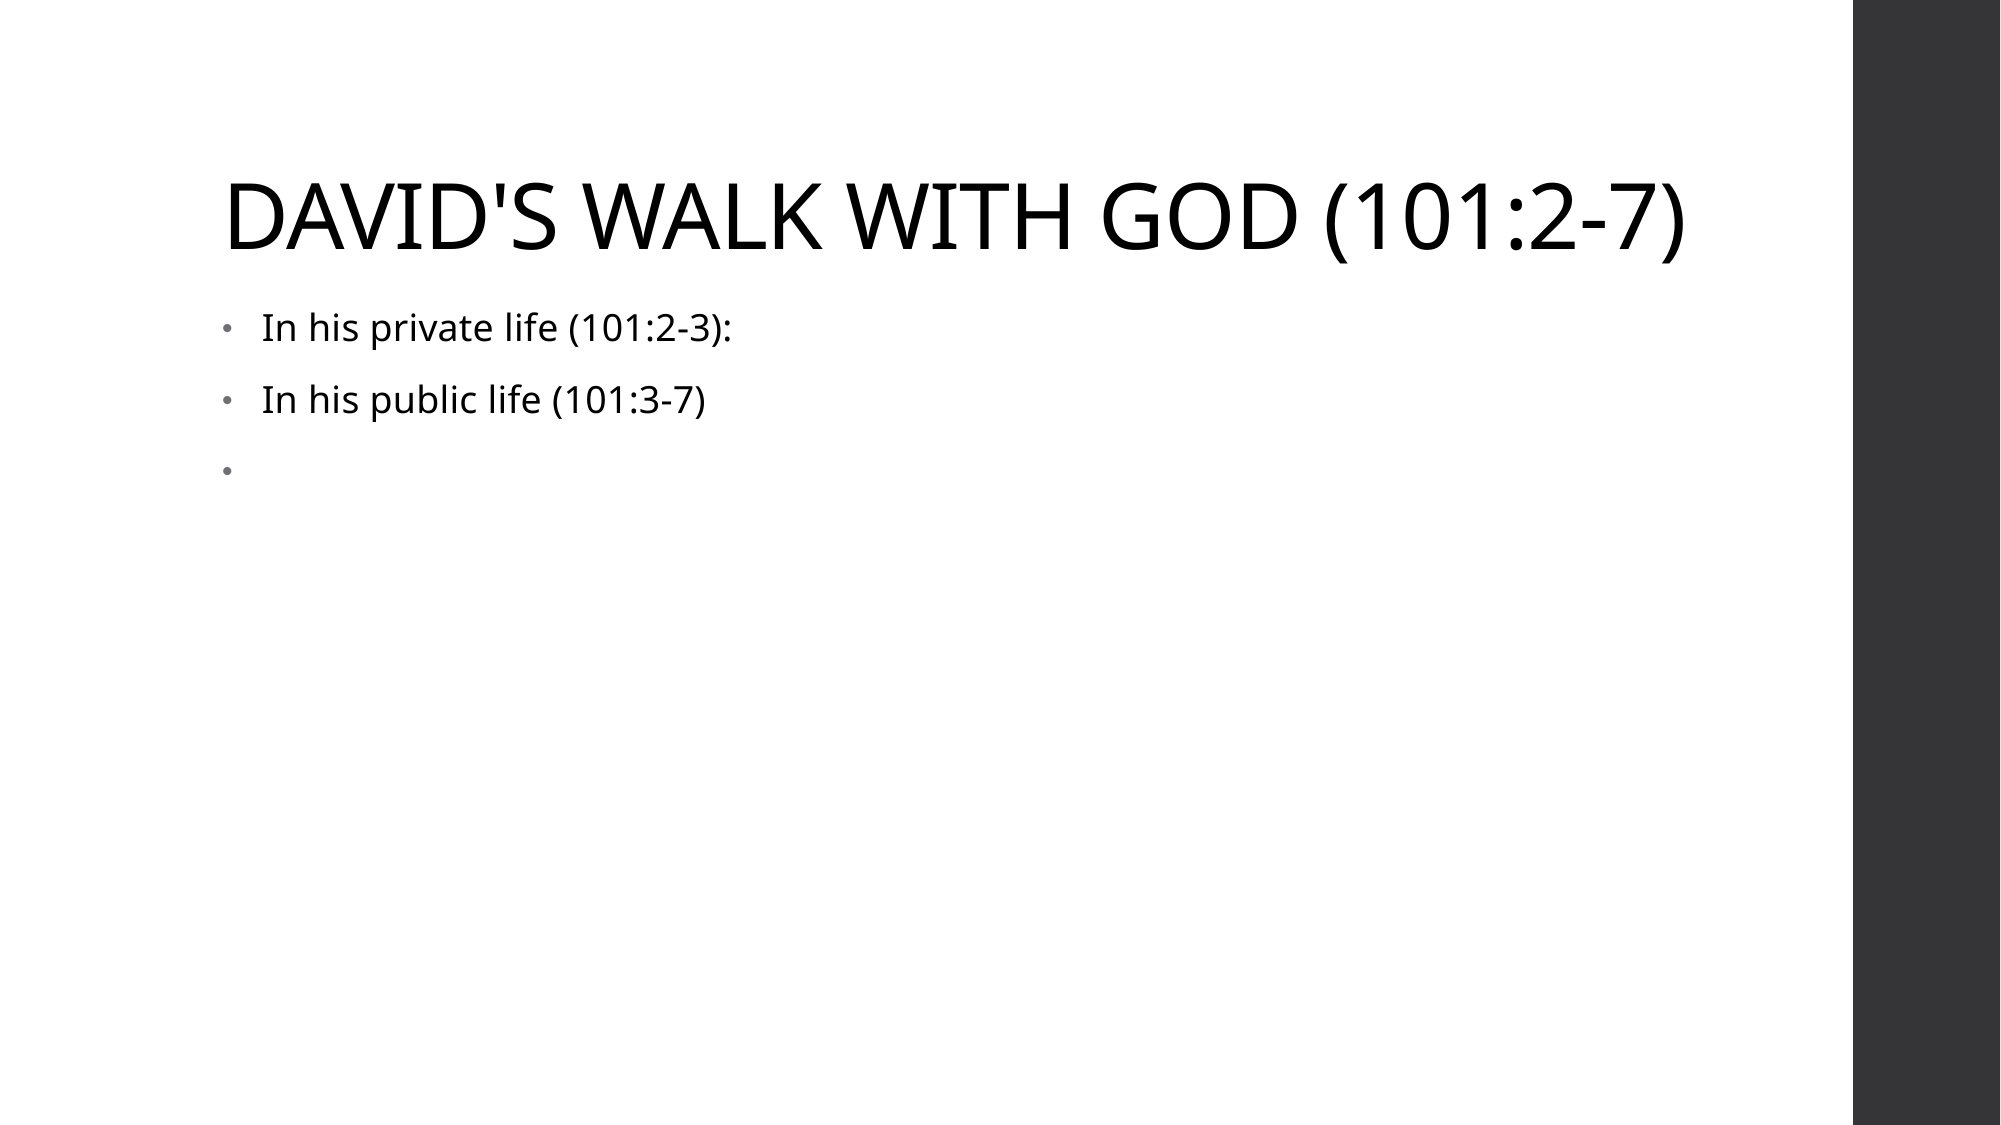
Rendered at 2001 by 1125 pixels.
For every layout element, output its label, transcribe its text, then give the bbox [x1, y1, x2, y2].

title DAVID'S WALK WITH GOD (101:2-7) [206, 60, 1797, 278]
list In his private life (101:2-3): In his public life (101:3-7) [206, 299, 1617, 1014]
